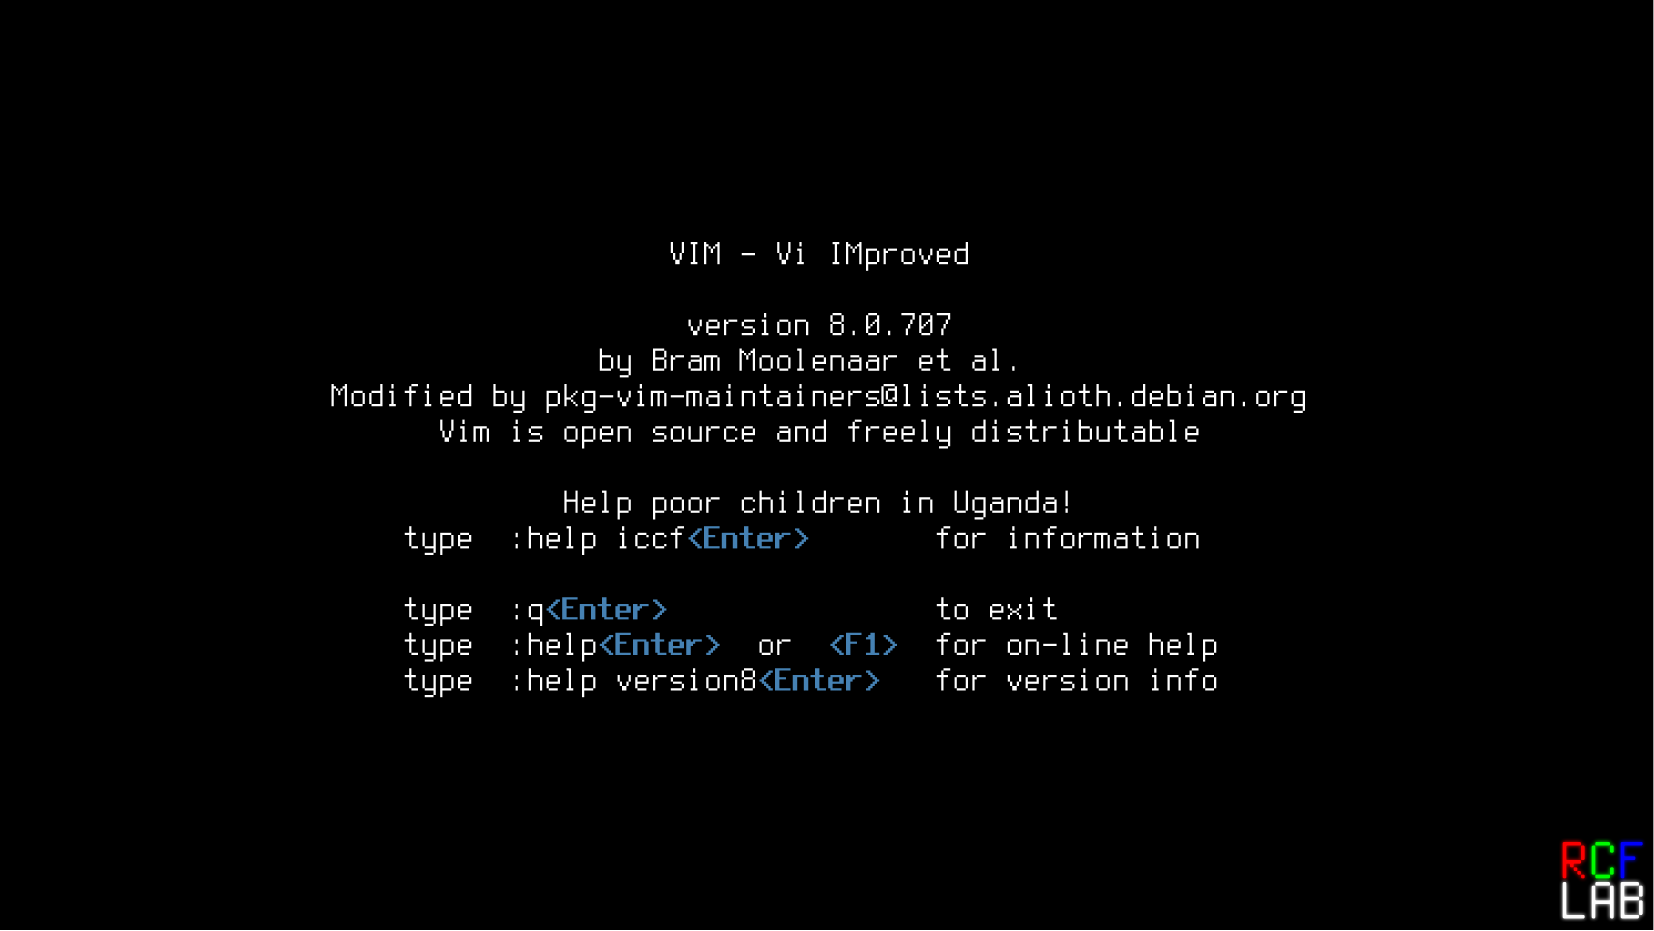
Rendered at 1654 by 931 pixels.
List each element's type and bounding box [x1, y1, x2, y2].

picture [276, 173, 1378, 757]
picture [1559, 838, 1646, 922]
